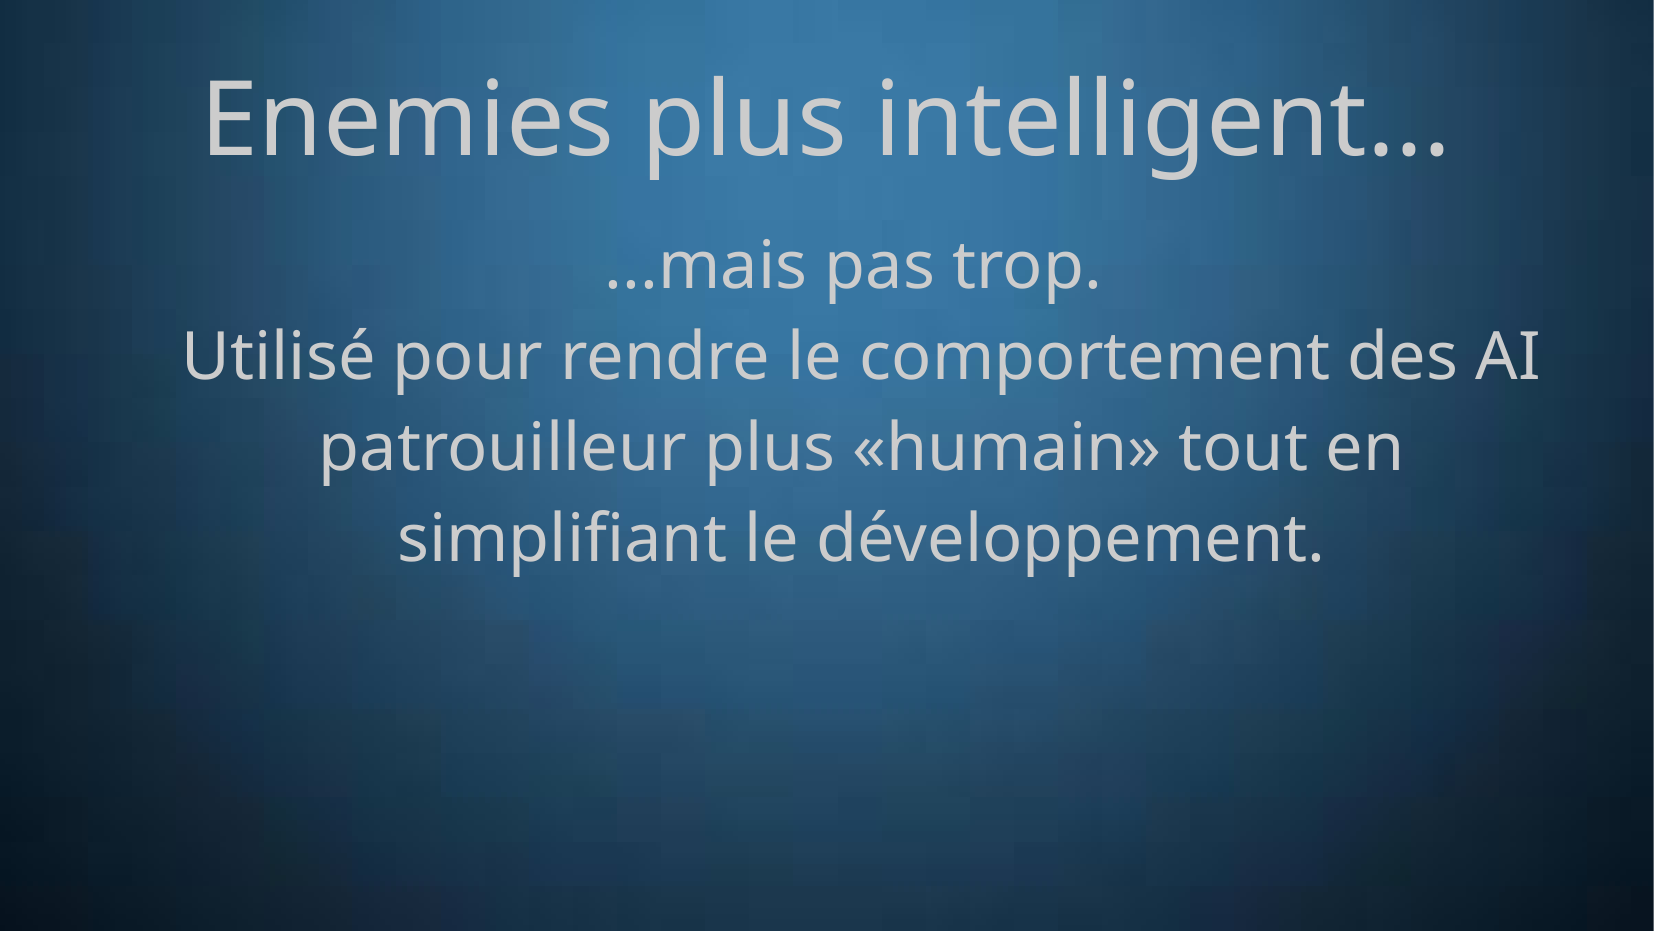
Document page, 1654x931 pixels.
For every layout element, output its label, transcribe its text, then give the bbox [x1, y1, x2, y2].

picture [0, 0, 1654, 931]
title Enemies plus intelligent... [82, 37, 1571, 193]
list ...mais pas trop. Utilisé pour rendre le comportement des AI patrouilleur plus «humain» tout en simplifiant le développement. [82, 217, 1571, 758]
